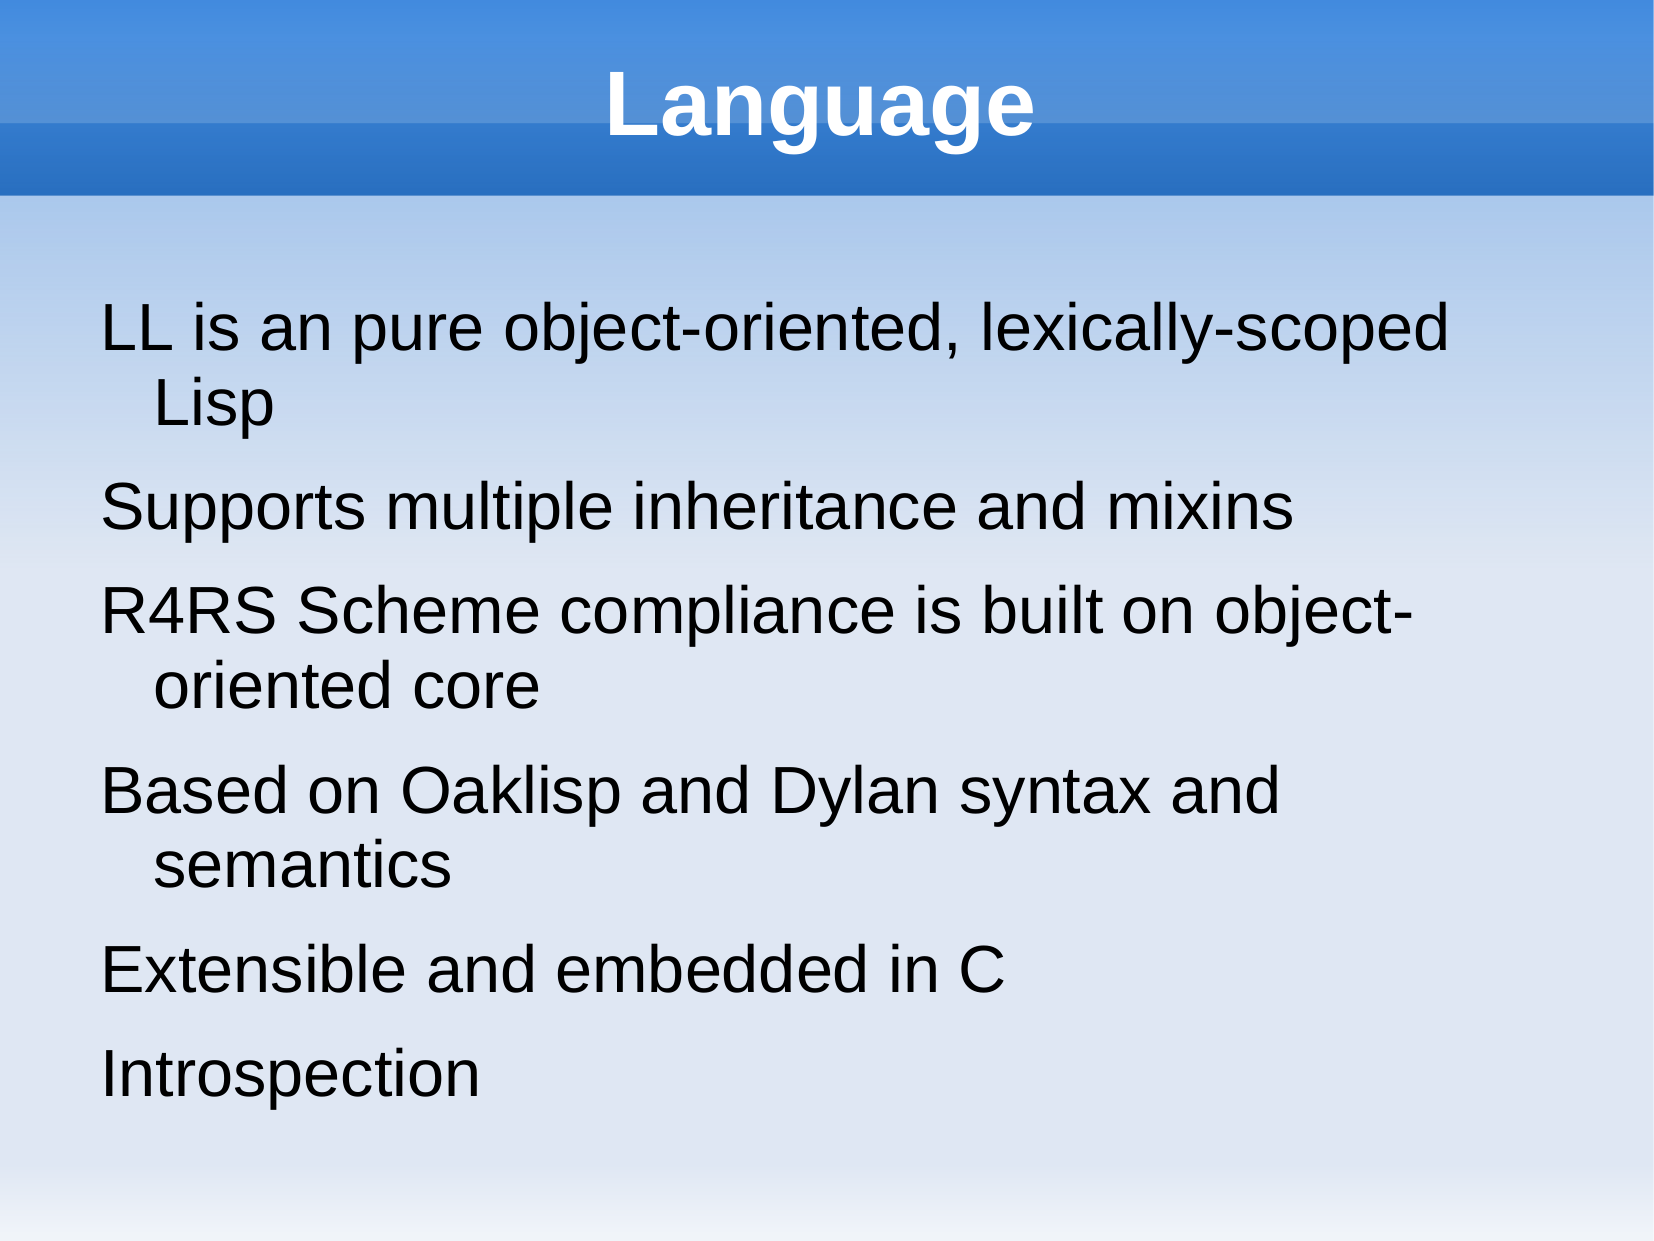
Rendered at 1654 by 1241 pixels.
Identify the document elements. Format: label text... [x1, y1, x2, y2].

list LL is an pure object-oriented, lexically-scoped Lisp Supports multiple inheritance and mixins R4RS Scheme compliance is built on object-oriented core Based on Oaklisp and Dylan syntax and semantics Extensible and embedded in C Introspection [82, 290, 1571, 1111]
title Language [76, 7, 1565, 200]
picture [0, 0, 1654, 1241]
